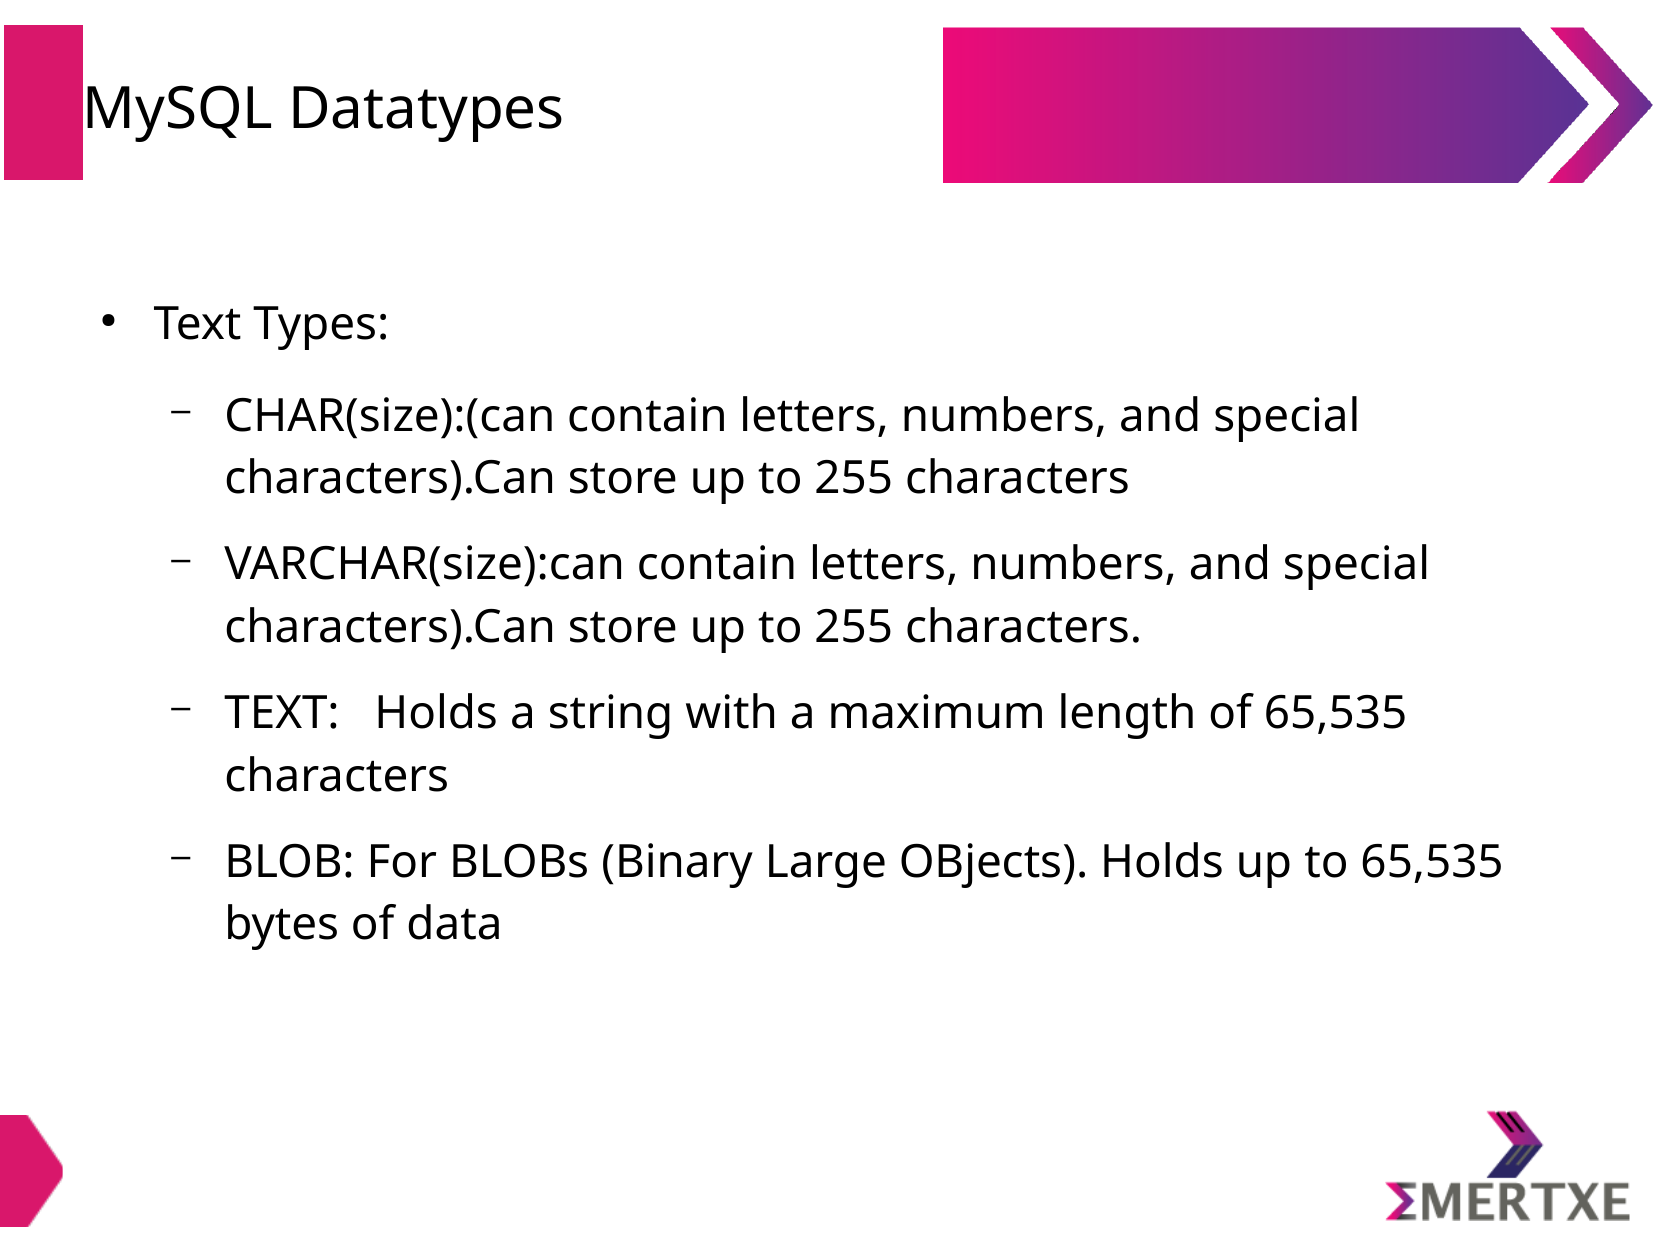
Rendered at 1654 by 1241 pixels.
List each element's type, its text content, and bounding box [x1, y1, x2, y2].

title MySQL Datatypes [82, 2, 1571, 210]
picture [1571, 27, 1653, 183]
picture [1385, 1107, 1631, 1221]
list Text Types: CHAR(size):(can contain letters, numbers, and special characters).Can store up to 255 characters VARCHAR(size):can contain letters, numbers, and special characters).Can store up to 255 characters. TEXT: Holds a string with a maximum length of 65,535 characters BLOB: For BLOBs (Binary Large OBjects). Holds up to 65,535 bytes of data [82, 290, 1571, 1010]
